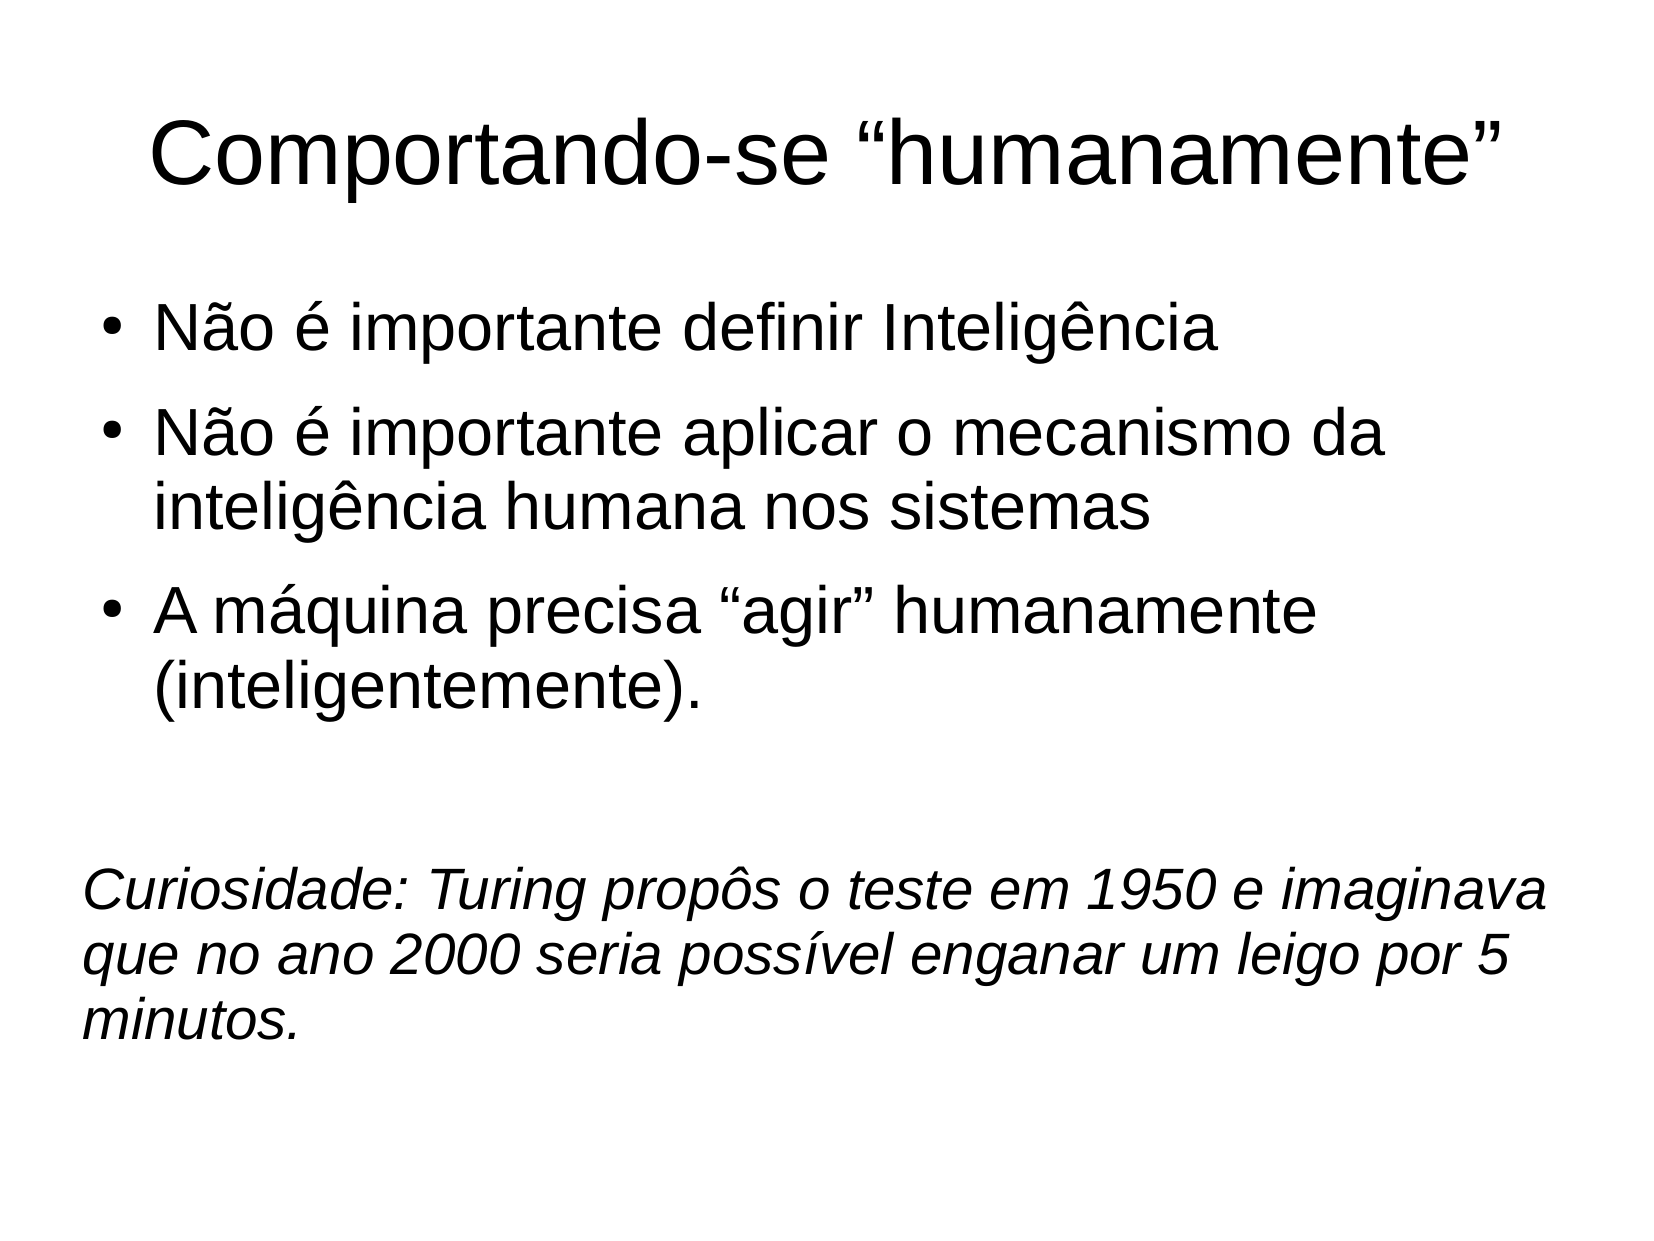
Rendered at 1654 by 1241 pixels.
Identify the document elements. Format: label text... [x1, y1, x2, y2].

title Comportando-se “humanamente” [82, 49, 1571, 257]
list Não é importante definir Inteligência Não é importante aplicar o mecanismo da inteligência humana nos sistemas A máquina precisa “agir” humanamente (inteligentemente). Curiosidade: Turing propôs o teste em 1950 e imaginava que no ano 2000 seria possível enganar um leigo por 5 minutos. [82, 290, 1571, 1109]
